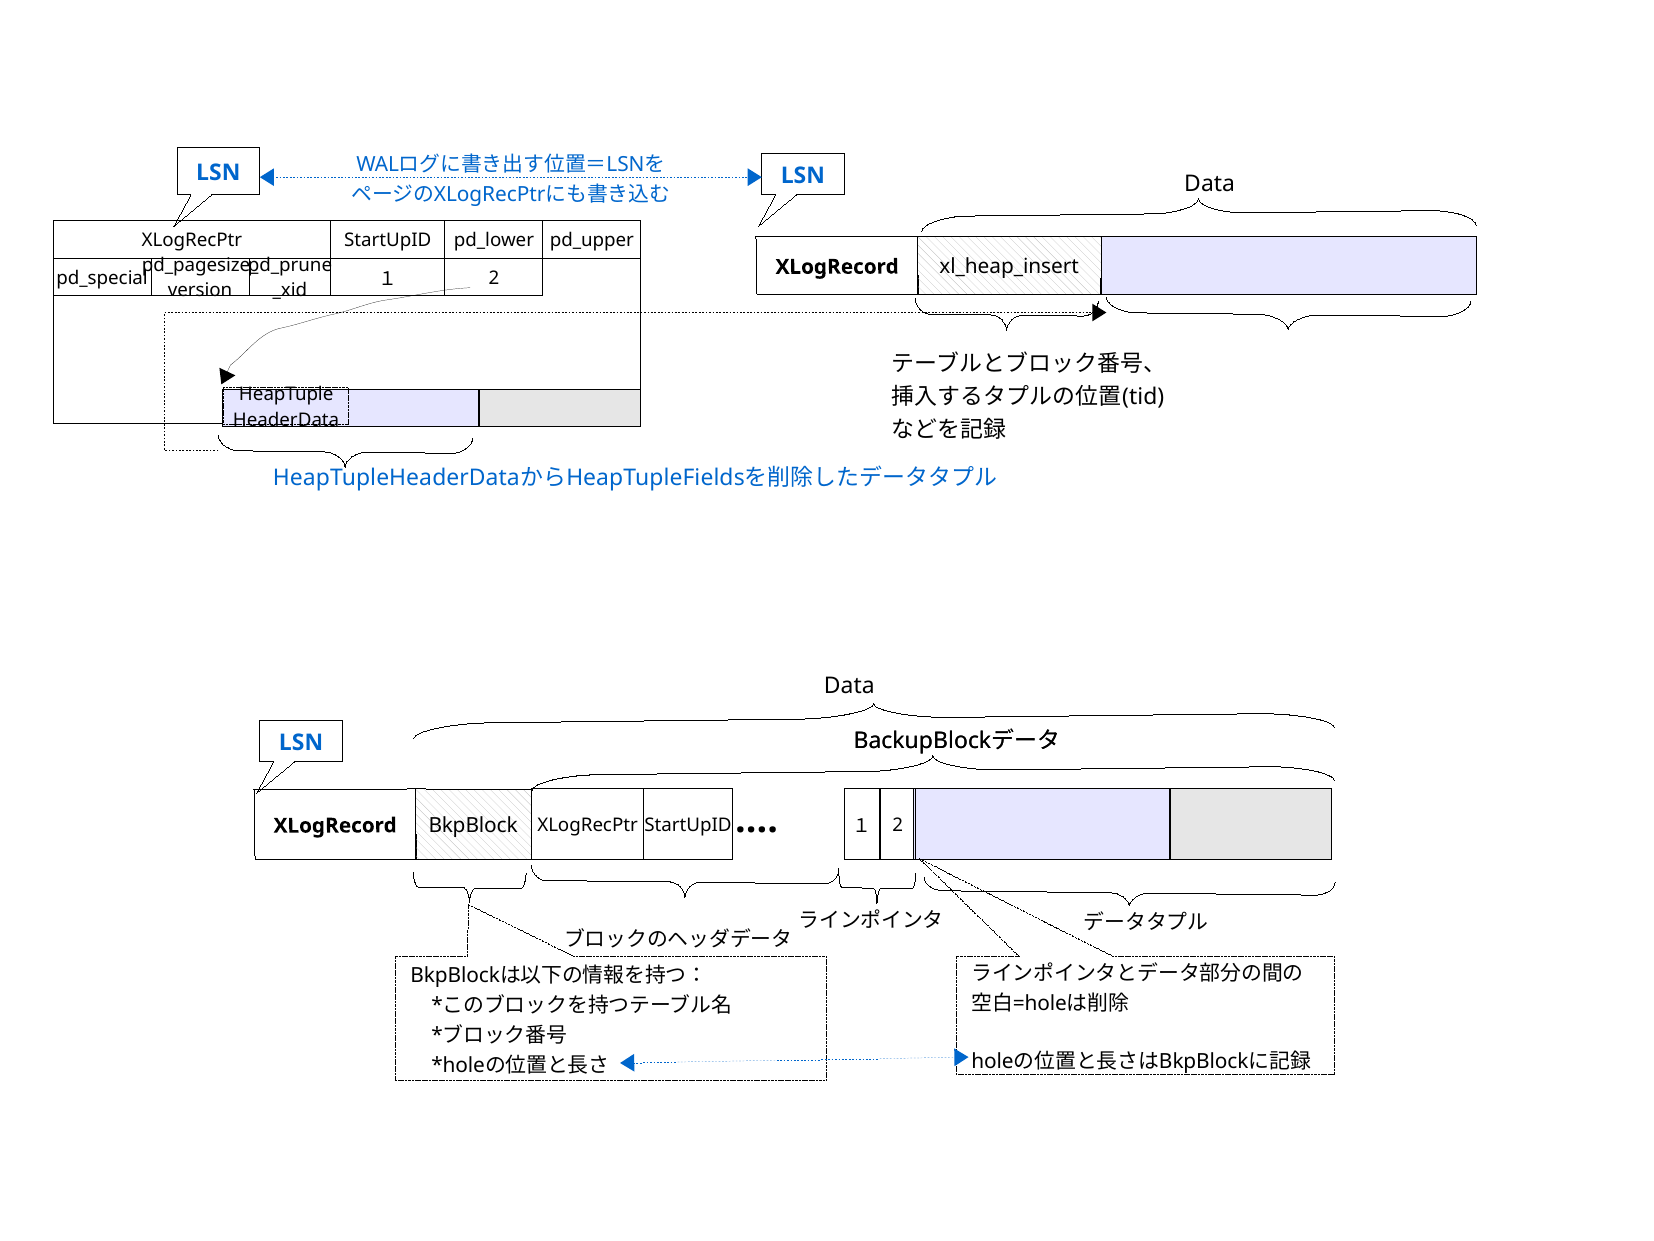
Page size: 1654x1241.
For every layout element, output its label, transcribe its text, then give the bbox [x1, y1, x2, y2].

text_box BkpBlock [415, 788, 531, 860]
text_box [222, 389, 641, 427]
text_box XLogRecord [755, 236, 917, 295]
text_box [916, 788, 1332, 860]
text_box pd_prune _xid [249, 258, 330, 296]
text_box Data [809, 661, 888, 708]
text_box テーブルとブロック番号、 挿入するタプルの位置(tid) などを記録 [877, 336, 1195, 445]
text_box Data [1169, 159, 1248, 206]
text_box LSN [758, 153, 845, 227]
text_box pd_lower [444, 220, 542, 258]
text_box BkpBlockは以下の情報を持つ： *このブロックを持つテーブル名 *ブロック番号 *holeの位置と長さ [395, 904, 827, 1081]
text_box BackupBlockデータ [838, 714, 1070, 761]
text_box ブロックのヘッダデータ [549, 915, 809, 956]
text_box ラインポインタとデータ部分の間の 空白=holeは削除 holeの位置と長さはBkpBlockに記録 [919, 858, 1335, 1075]
text_box XLogRecord [253, 788, 415, 860]
text_box XLogRecPtr [531, 788, 643, 860]
text_box LSN [256, 720, 343, 794]
text_box LSN [173, 147, 260, 227]
text_box pd_pagesize_ version [151, 258, 249, 296]
text_box ラインポインタ [783, 896, 960, 940]
text_box XLogRecPtr [53, 220, 330, 258]
text_box .... [720, 785, 839, 857]
text_box StartUpID [643, 788, 733, 860]
text_box 2 [880, 788, 916, 860]
text_box １ [844, 788, 880, 860]
text_box １ [330, 258, 444, 296]
text_box StartUpID [330, 220, 444, 258]
text_box データタプル [1069, 897, 1224, 941]
text_box pd_upper [542, 220, 641, 259]
text_box [1101, 236, 1477, 295]
text_box １ [417, 291, 444, 296]
text_box HeapTuple HeaderData [223, 387, 349, 425]
text_box 2 [444, 258, 543, 296]
text_box xl_heap_insert [917, 236, 1101, 295]
text_box pd_special [53, 258, 151, 296]
